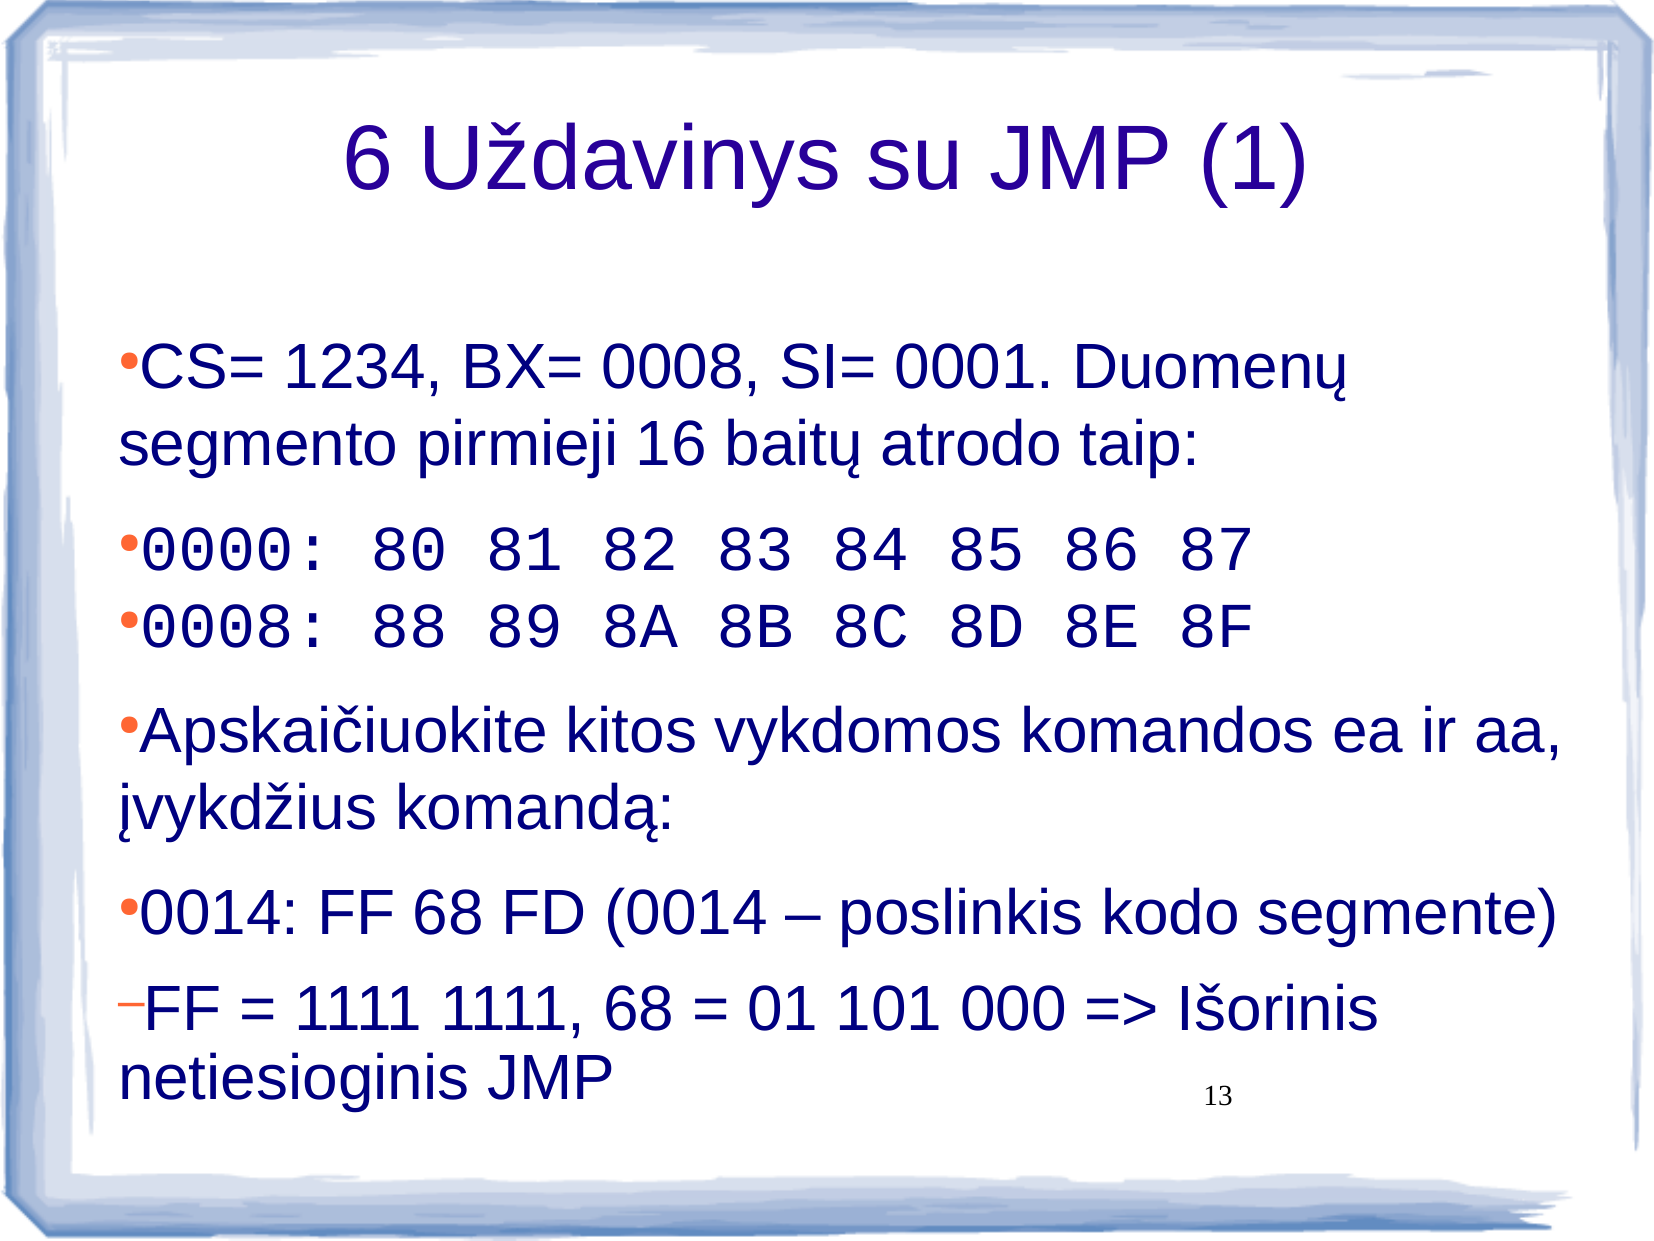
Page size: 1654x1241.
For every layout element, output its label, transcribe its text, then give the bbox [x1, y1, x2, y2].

list CS= 1234, BX= 0008, SI= 0001. Duomenų segmento pirmieji 16 baitų atrodo taip: 0000: 80 81 82 83 84 85 86 87 0008: 88 89 8A 8B 8C 8D 8E 8F Apskaičiuokite kitos vykdomos komandos ea ir aa, įvykdžius komandą: 0014: FF 68 FD (0014 – poslinkis kodo segmente) FF = 1111 1111, 68 = 01 101 000 => Išorinis netiesioginis JMP [118, 324, 1595, 1173]
title 6 Uždavinys su JMP (1) [82, 56, 1571, 250]
